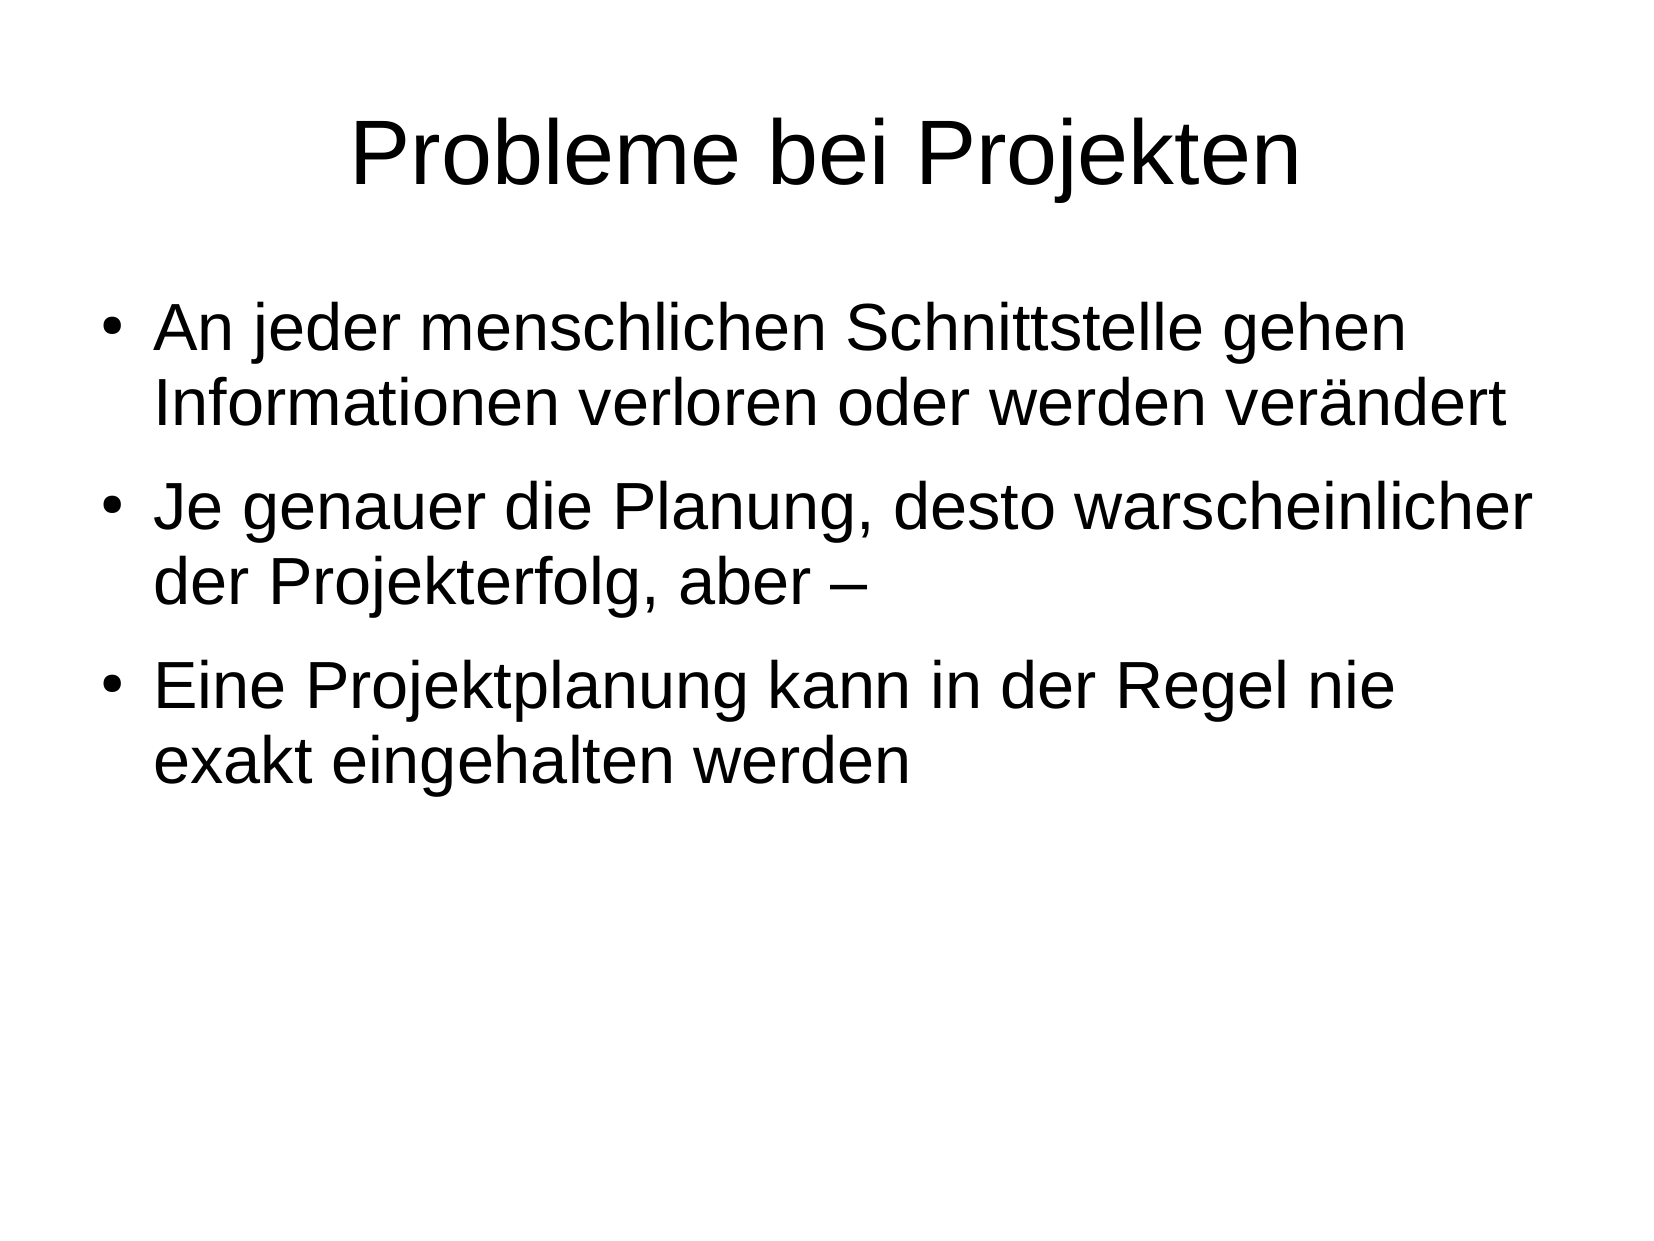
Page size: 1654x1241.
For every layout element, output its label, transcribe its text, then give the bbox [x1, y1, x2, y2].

list An jeder menschlichen Schnittstelle gehen Informationen verloren oder werden verändert Je genauer die Planung, desto warscheinlicher der Projekterfolg, aber – Eine Projektplanung kann in der Regel nie exakt eingehalten werden [82, 290, 1571, 1109]
title Probleme bei Projekten [82, 49, 1571, 257]
